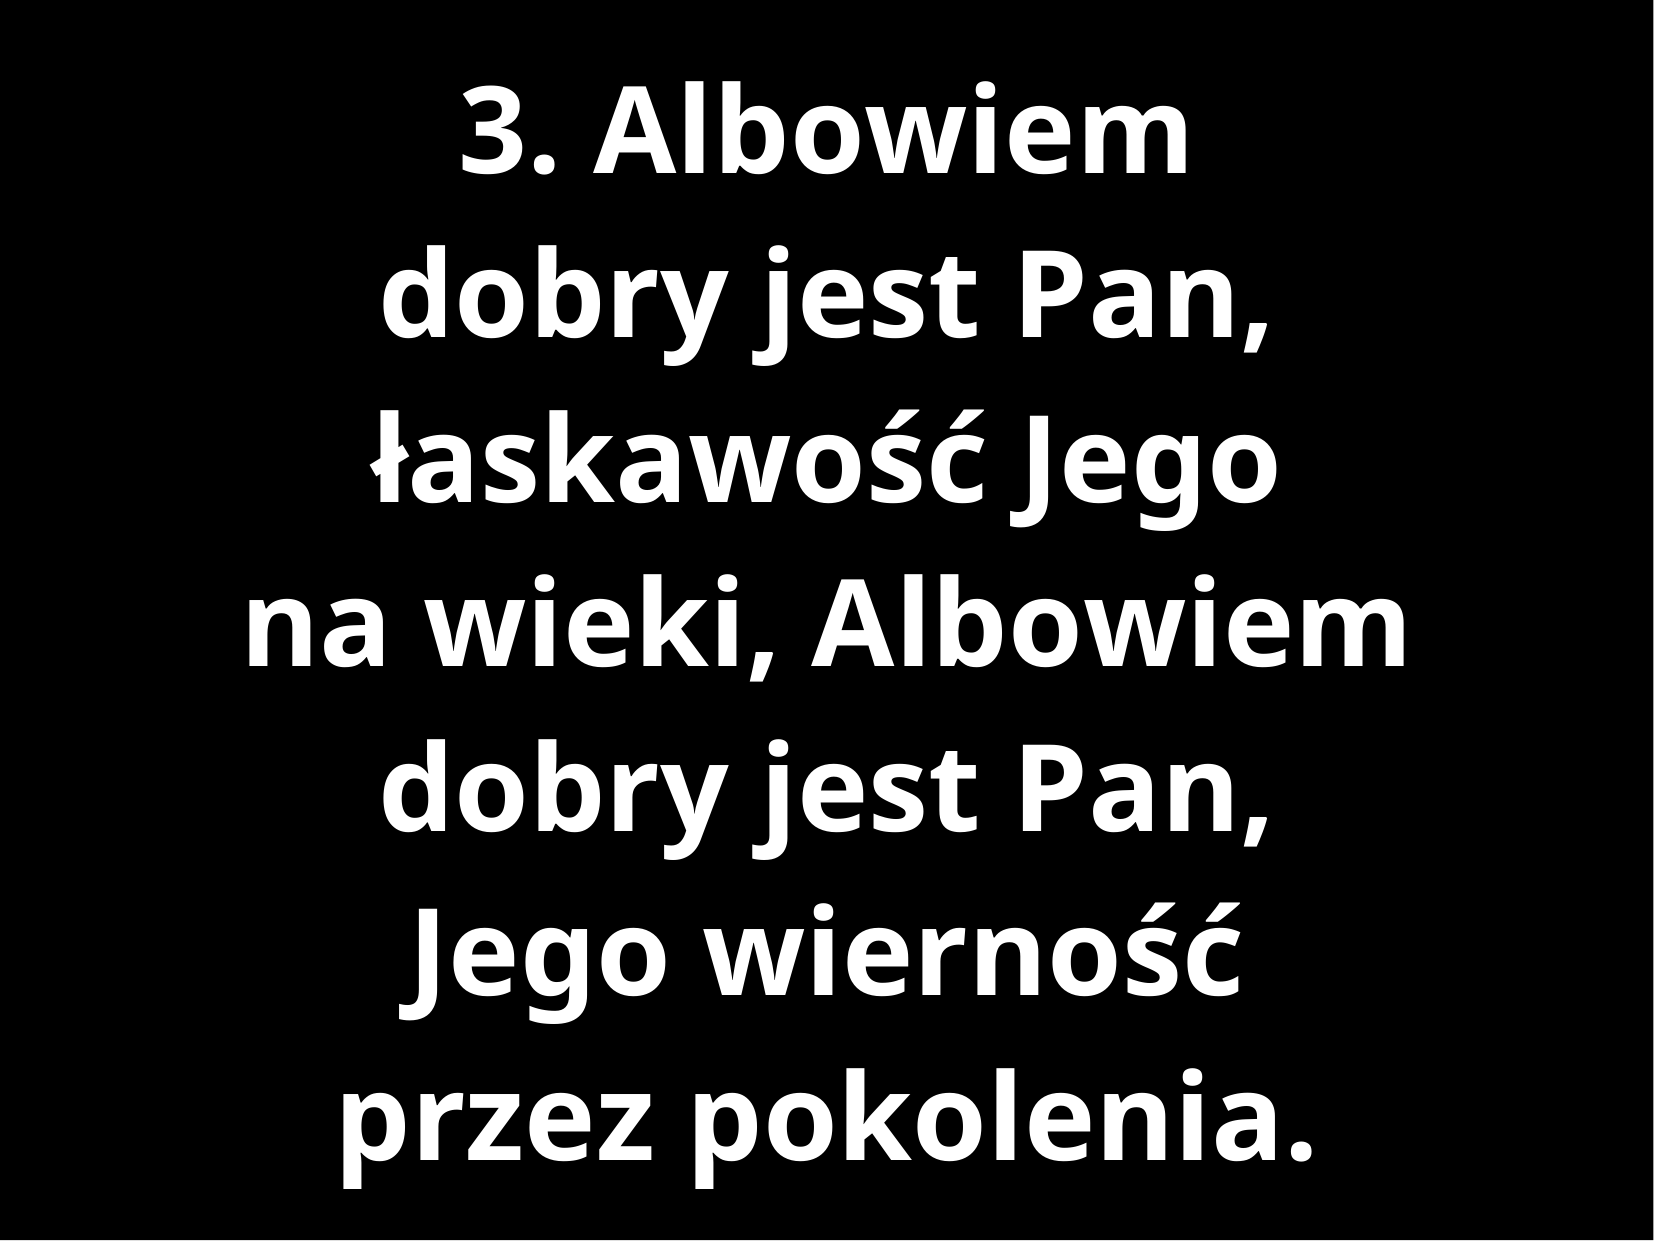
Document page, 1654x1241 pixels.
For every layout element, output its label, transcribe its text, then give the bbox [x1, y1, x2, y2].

title 3. Albowiem dobry jest Pan, łaskawość Jego na wieki, Albowiem dobry jest Pan, Jego wierność przez pokolenia. [0, 0, 1654, 1241]
